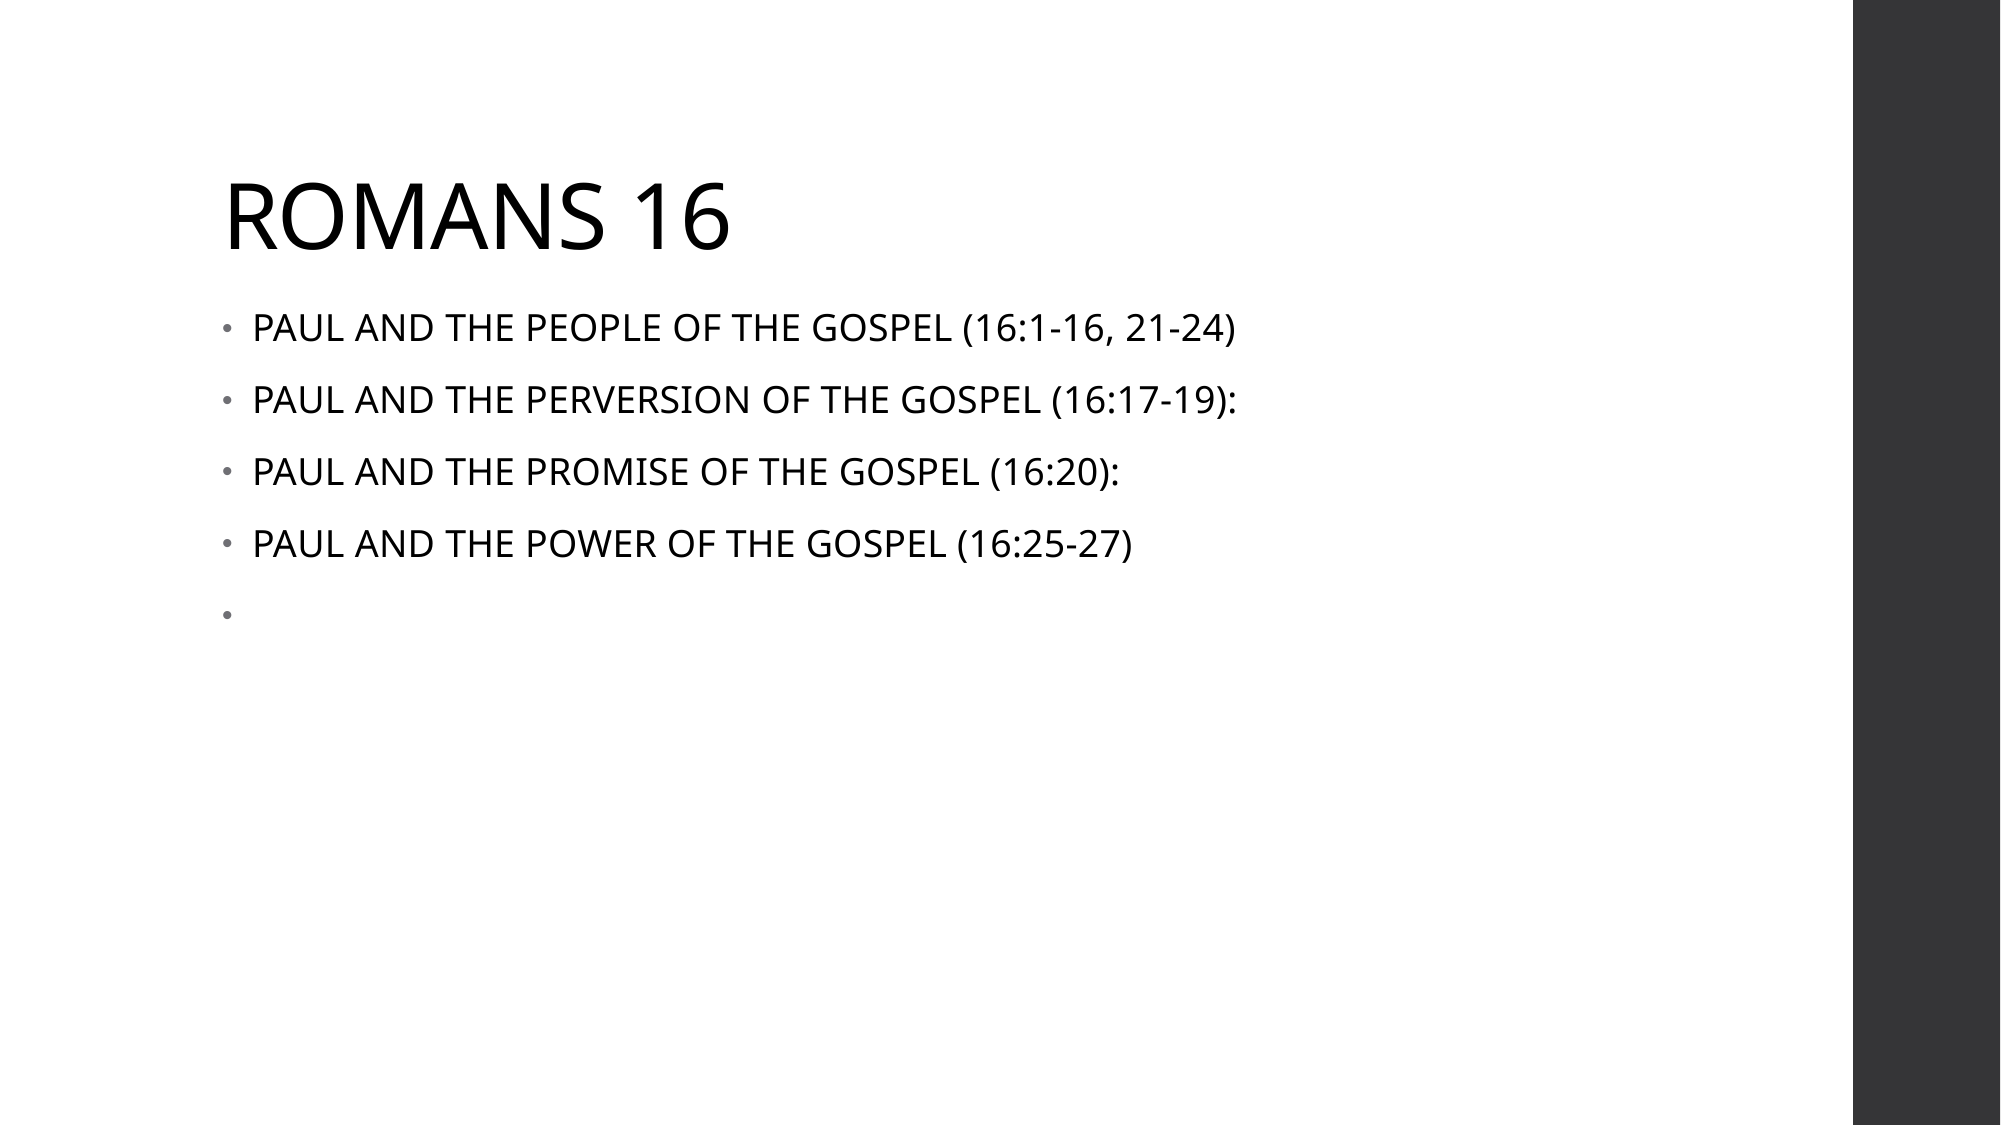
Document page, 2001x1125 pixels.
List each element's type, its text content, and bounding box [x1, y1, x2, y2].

title ROMANS 16 [206, 60, 1797, 278]
list PAUL AND THE PEOPLE OF THE GOSPEL (16:1-16, 21-24) PAUL AND THE PERVERSION OF THE GOSPEL (16:17-19): PAUL AND THE PROMISE OF THE GOSPEL (16:20): PAUL AND THE POWER OF THE GOSPEL (16:25-27) [206, 299, 1617, 1014]
